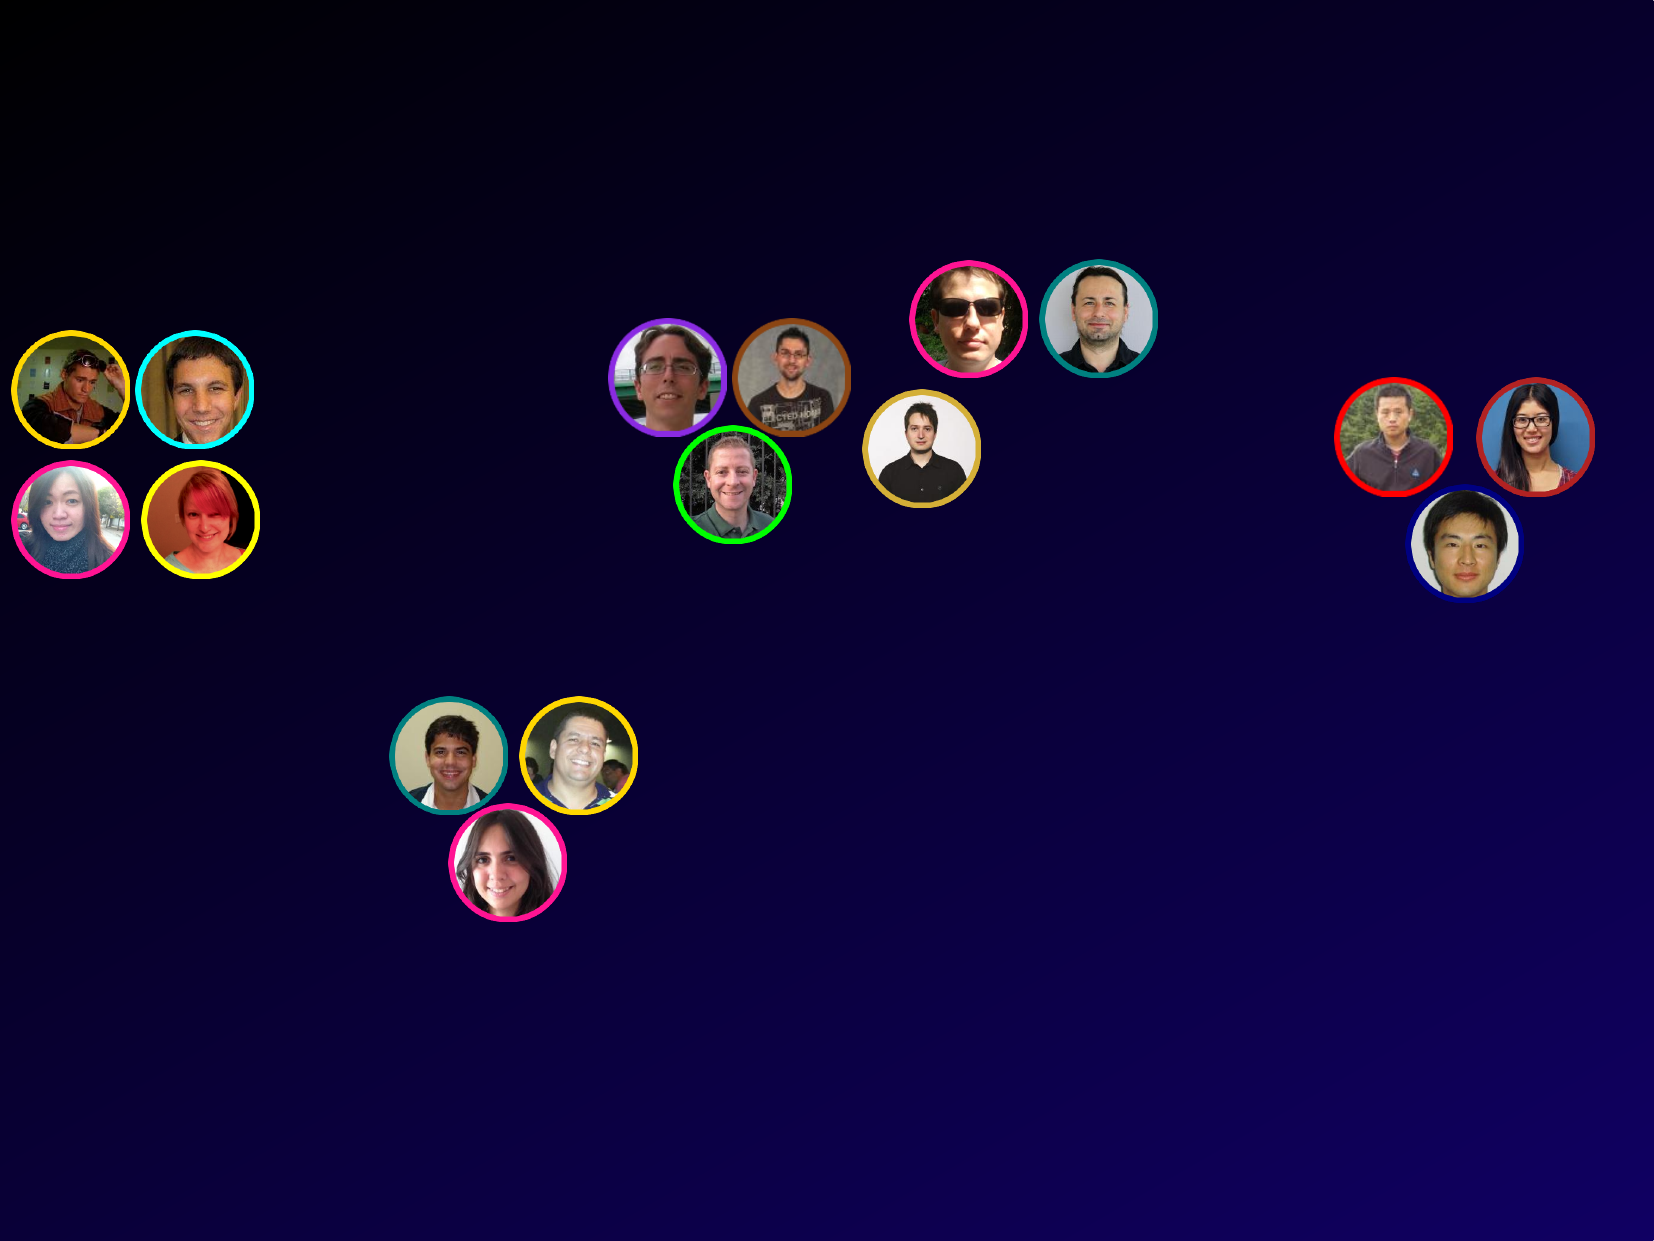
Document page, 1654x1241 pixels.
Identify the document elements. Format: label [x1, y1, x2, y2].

picture [909, 260, 1028, 378]
picture [135, 330, 254, 449]
picture [141, 460, 260, 579]
picture [608, 318, 851, 544]
picture [11, 460, 130, 579]
picture [11, 330, 130, 449]
picture [862, 389, 981, 508]
picture [389, 696, 638, 922]
picture [1039, 259, 1158, 378]
picture [1334, 377, 1595, 603]
